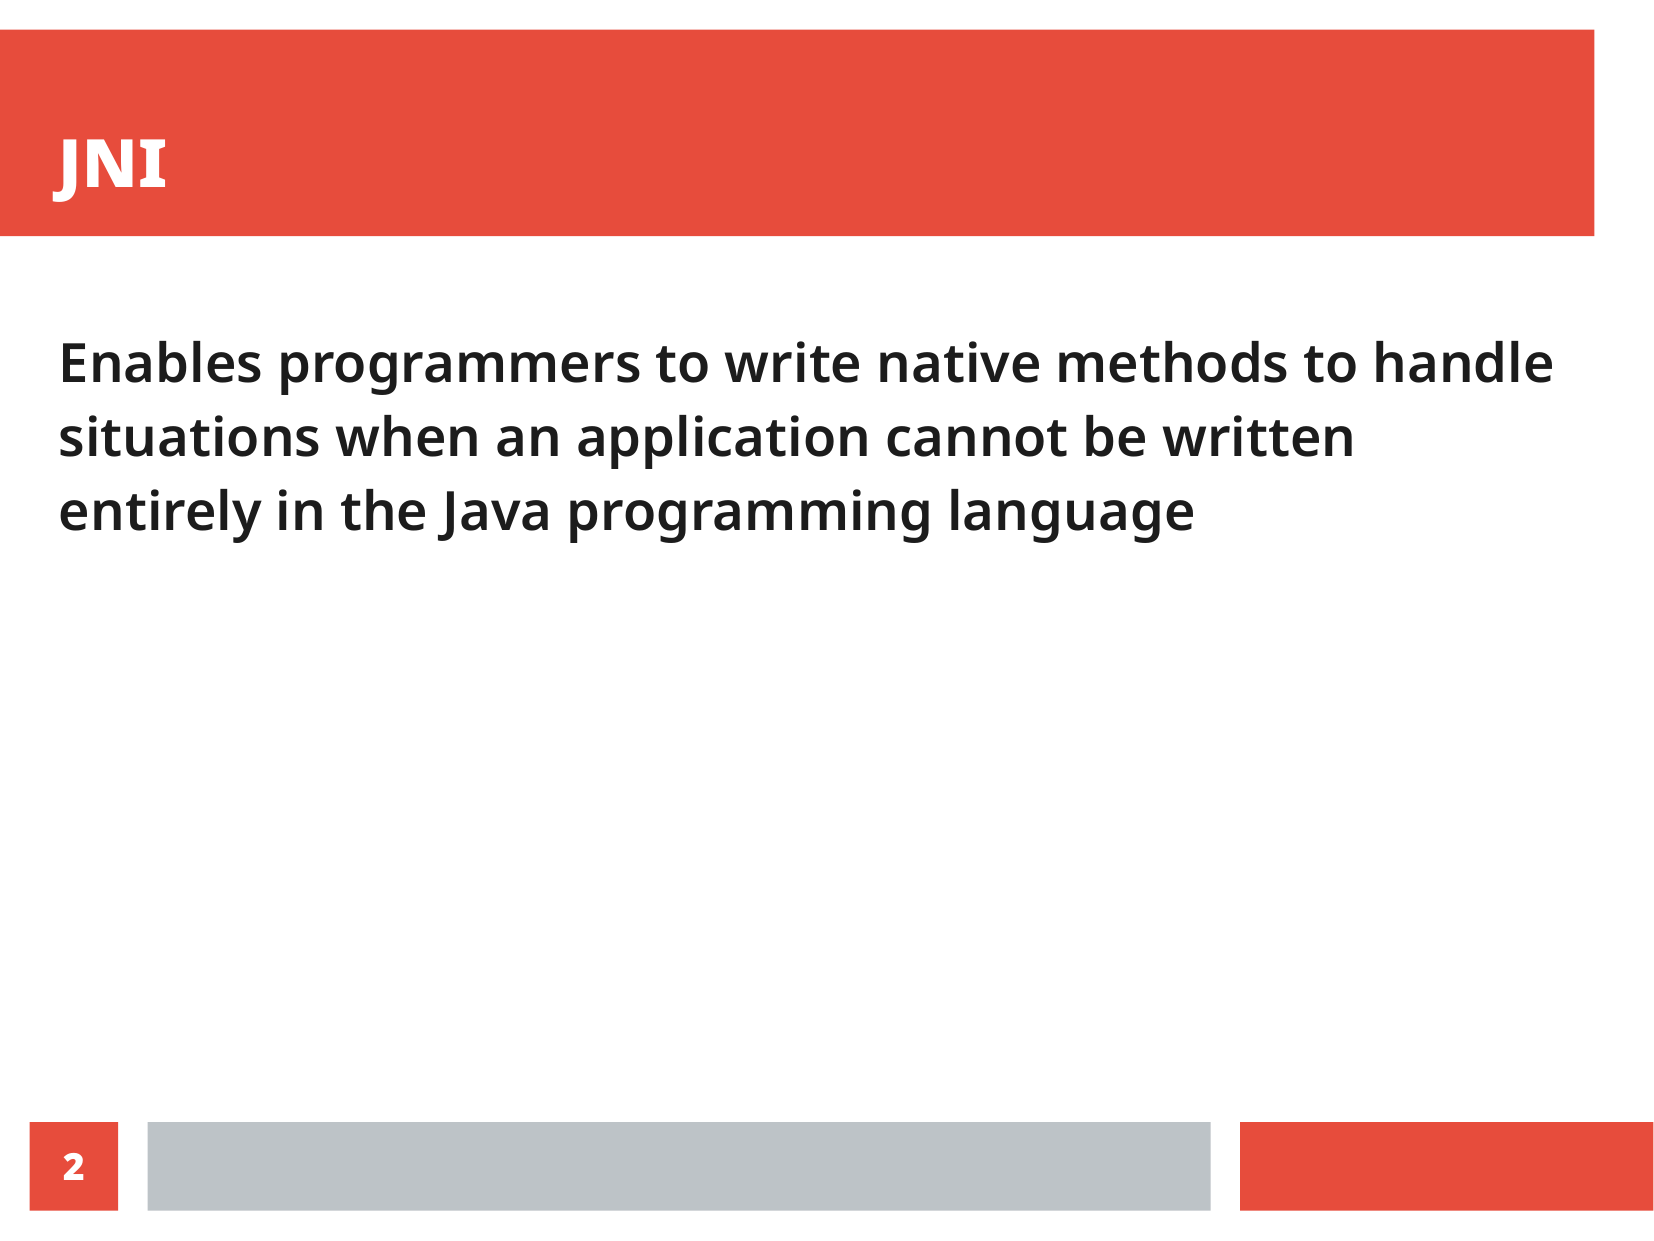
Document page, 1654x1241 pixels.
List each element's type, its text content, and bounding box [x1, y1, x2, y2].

list Enables programmers to write native methods to handle situations when an application cannot be written entirely in the Java programming language [59, 324, 1565, 1093]
title JNI [59, 59, 1595, 207]
